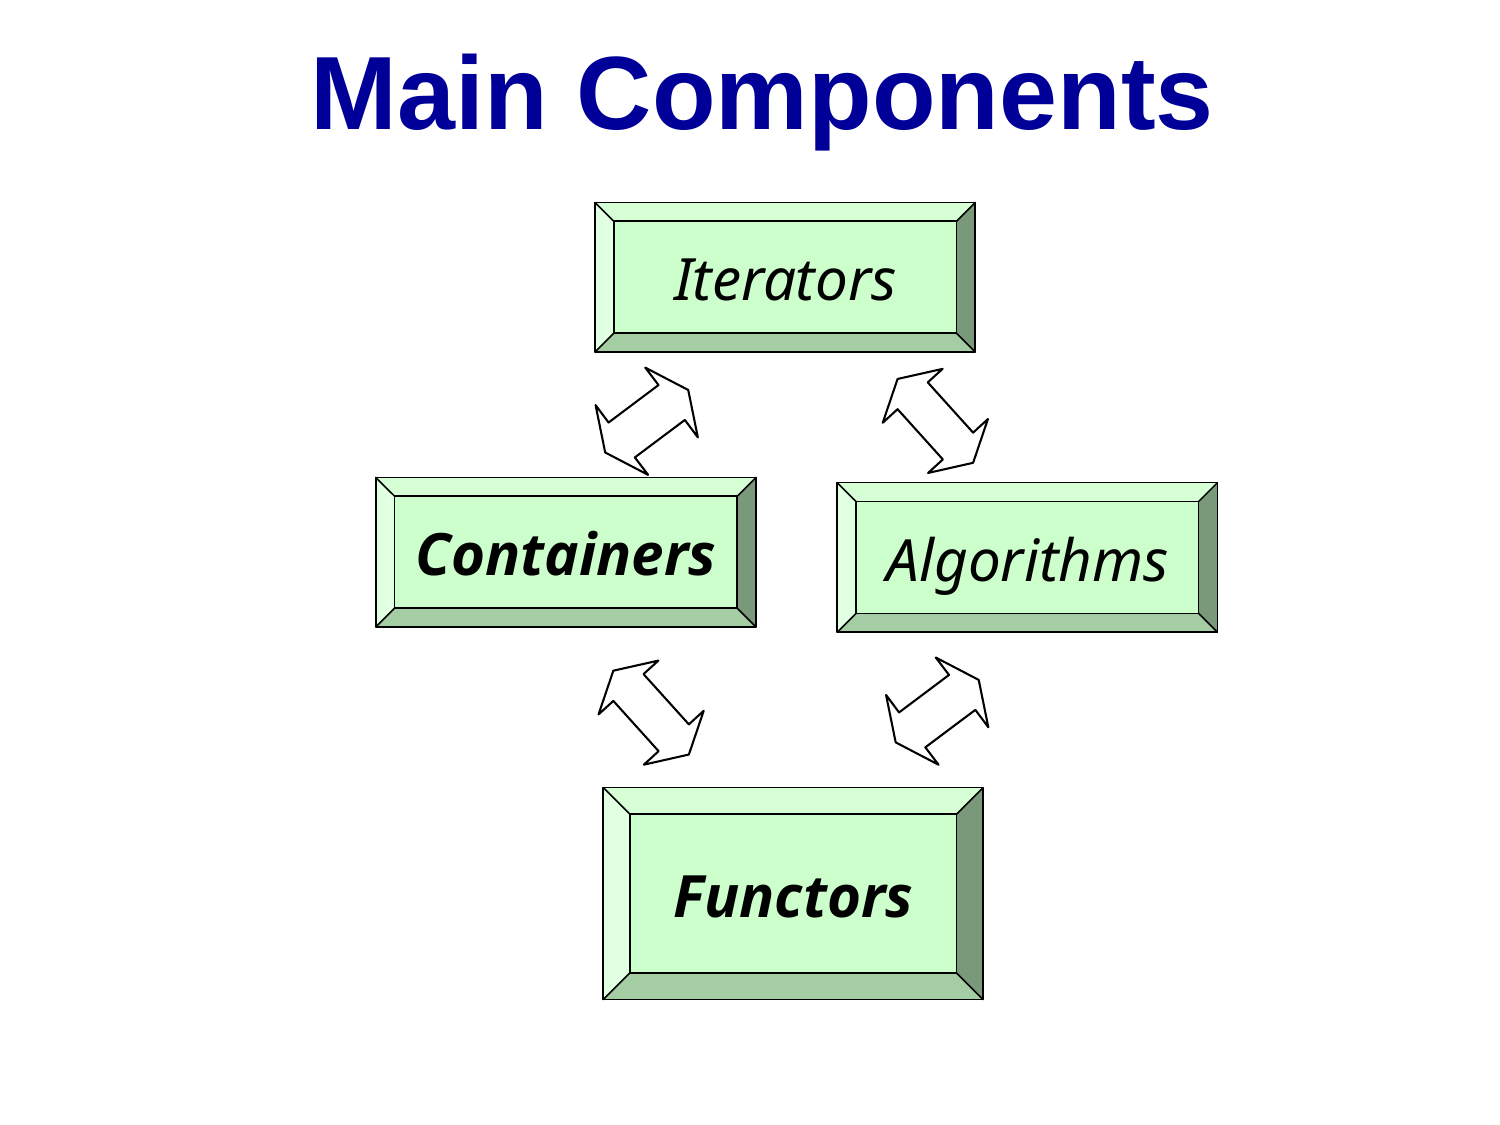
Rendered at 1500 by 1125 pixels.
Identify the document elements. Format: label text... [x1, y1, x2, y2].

text_box Iterators [628, 227, 943, 328]
text_box Algorithms [870, 507, 1185, 608]
picture [375, 476, 762, 633]
picture [594, 201, 981, 358]
picture [602, 786, 989, 1006]
text_box Functors [643, 820, 944, 968]
picture [836, 481, 1223, 638]
text_box Containers [408, 502, 724, 603]
title Main Components [69, 0, 1457, 189]
